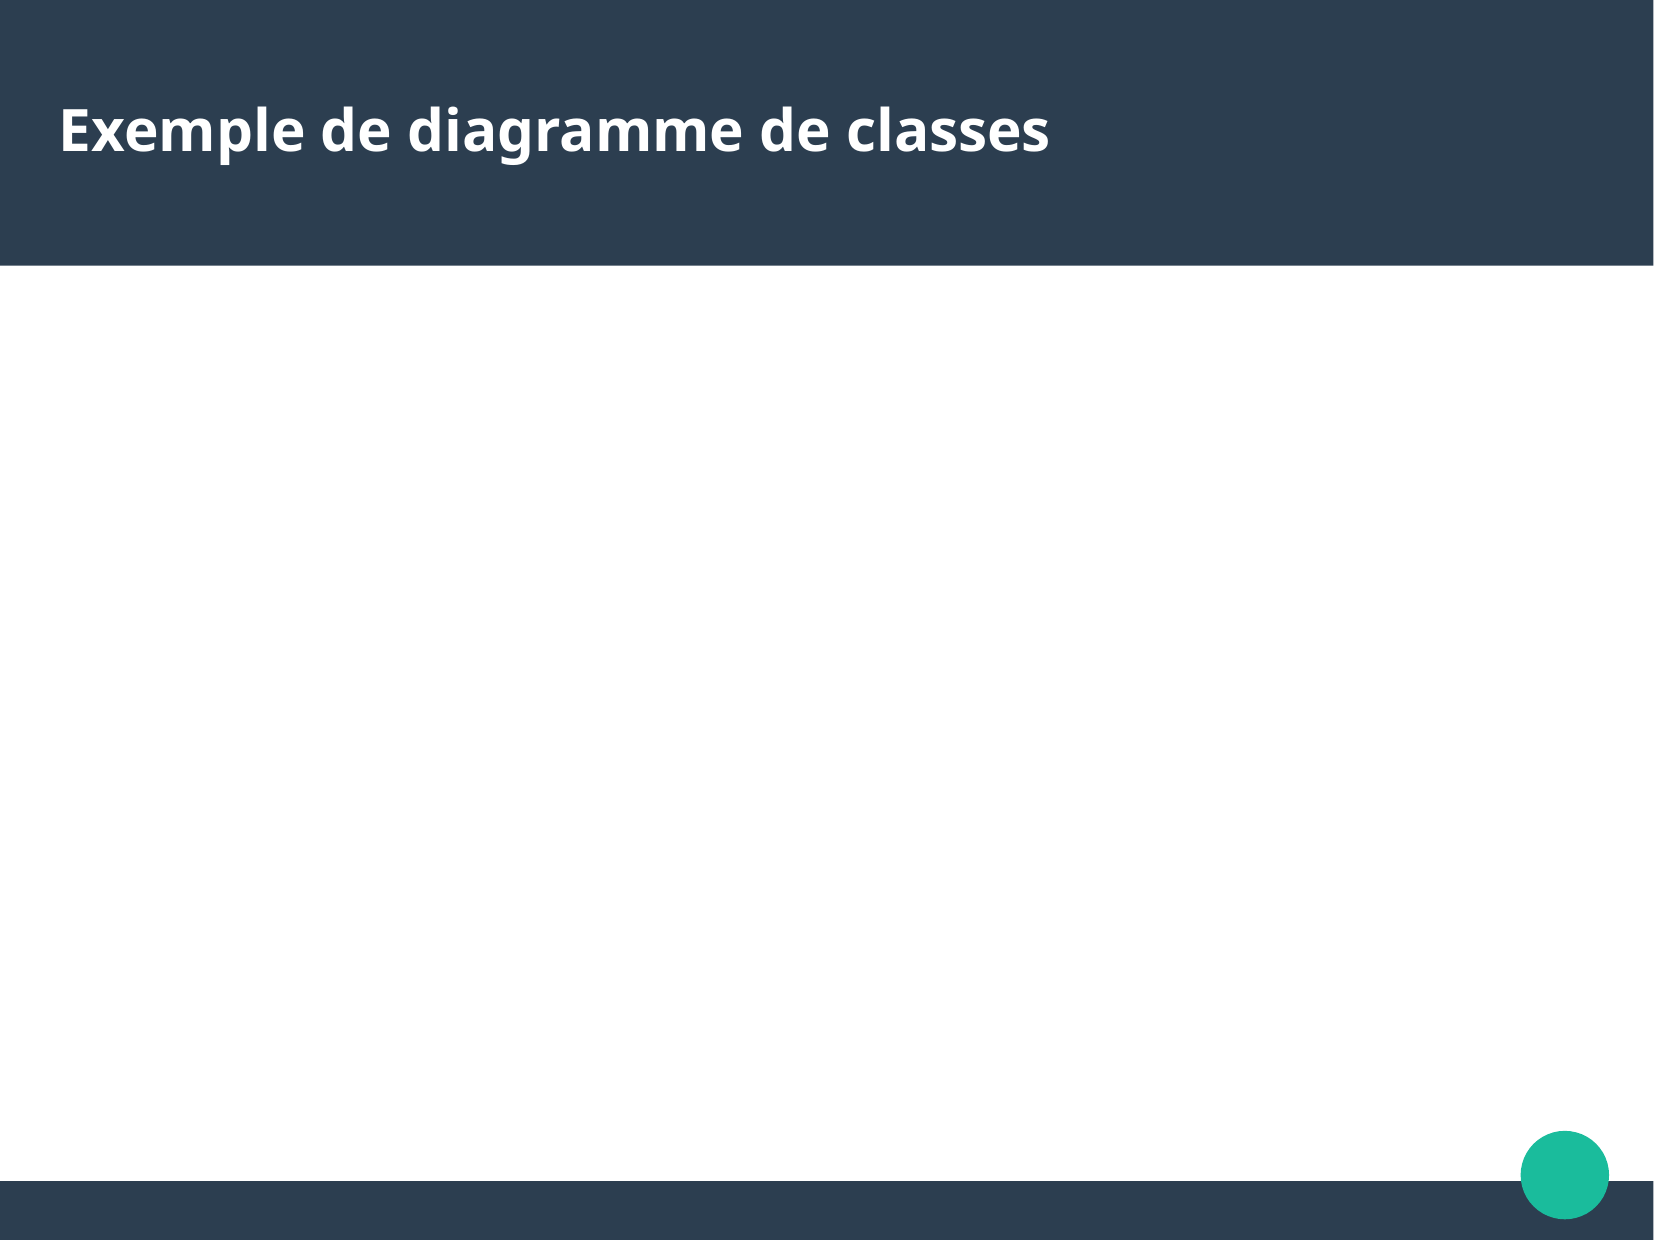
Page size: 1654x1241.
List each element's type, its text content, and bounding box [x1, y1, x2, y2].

text_box Exemple de diagramme de classes [58, 49, 1595, 207]
